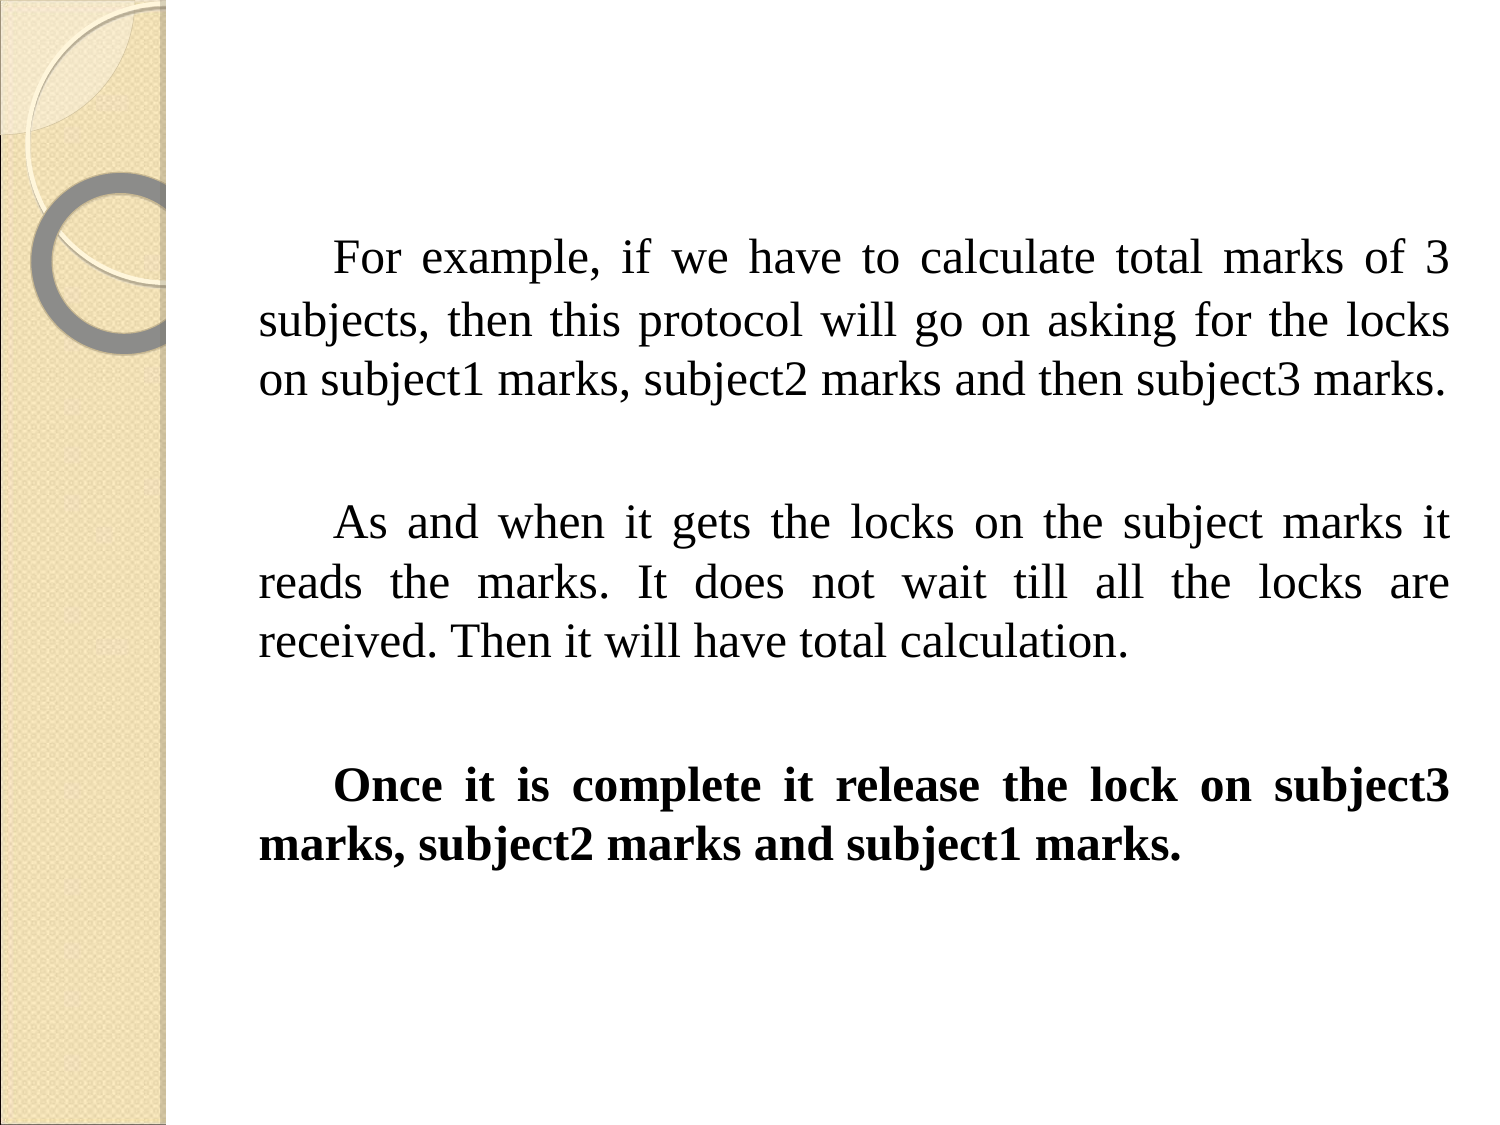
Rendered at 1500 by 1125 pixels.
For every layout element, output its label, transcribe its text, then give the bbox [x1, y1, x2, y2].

list For example, if we have to calculate total marks of 3 subjects, then this protocol will go on asking for the locks on subject1 marks, subject2 marks and then subject3 marks. As and when it gets the locks on the subject marks it reads the marks. It does not wait till all the locks are received. Then it will have total calculation. Once it is complete it release the lock on subject3 marks, subject2 marks and subject1 marks. [125, 200, 1466, 938]
